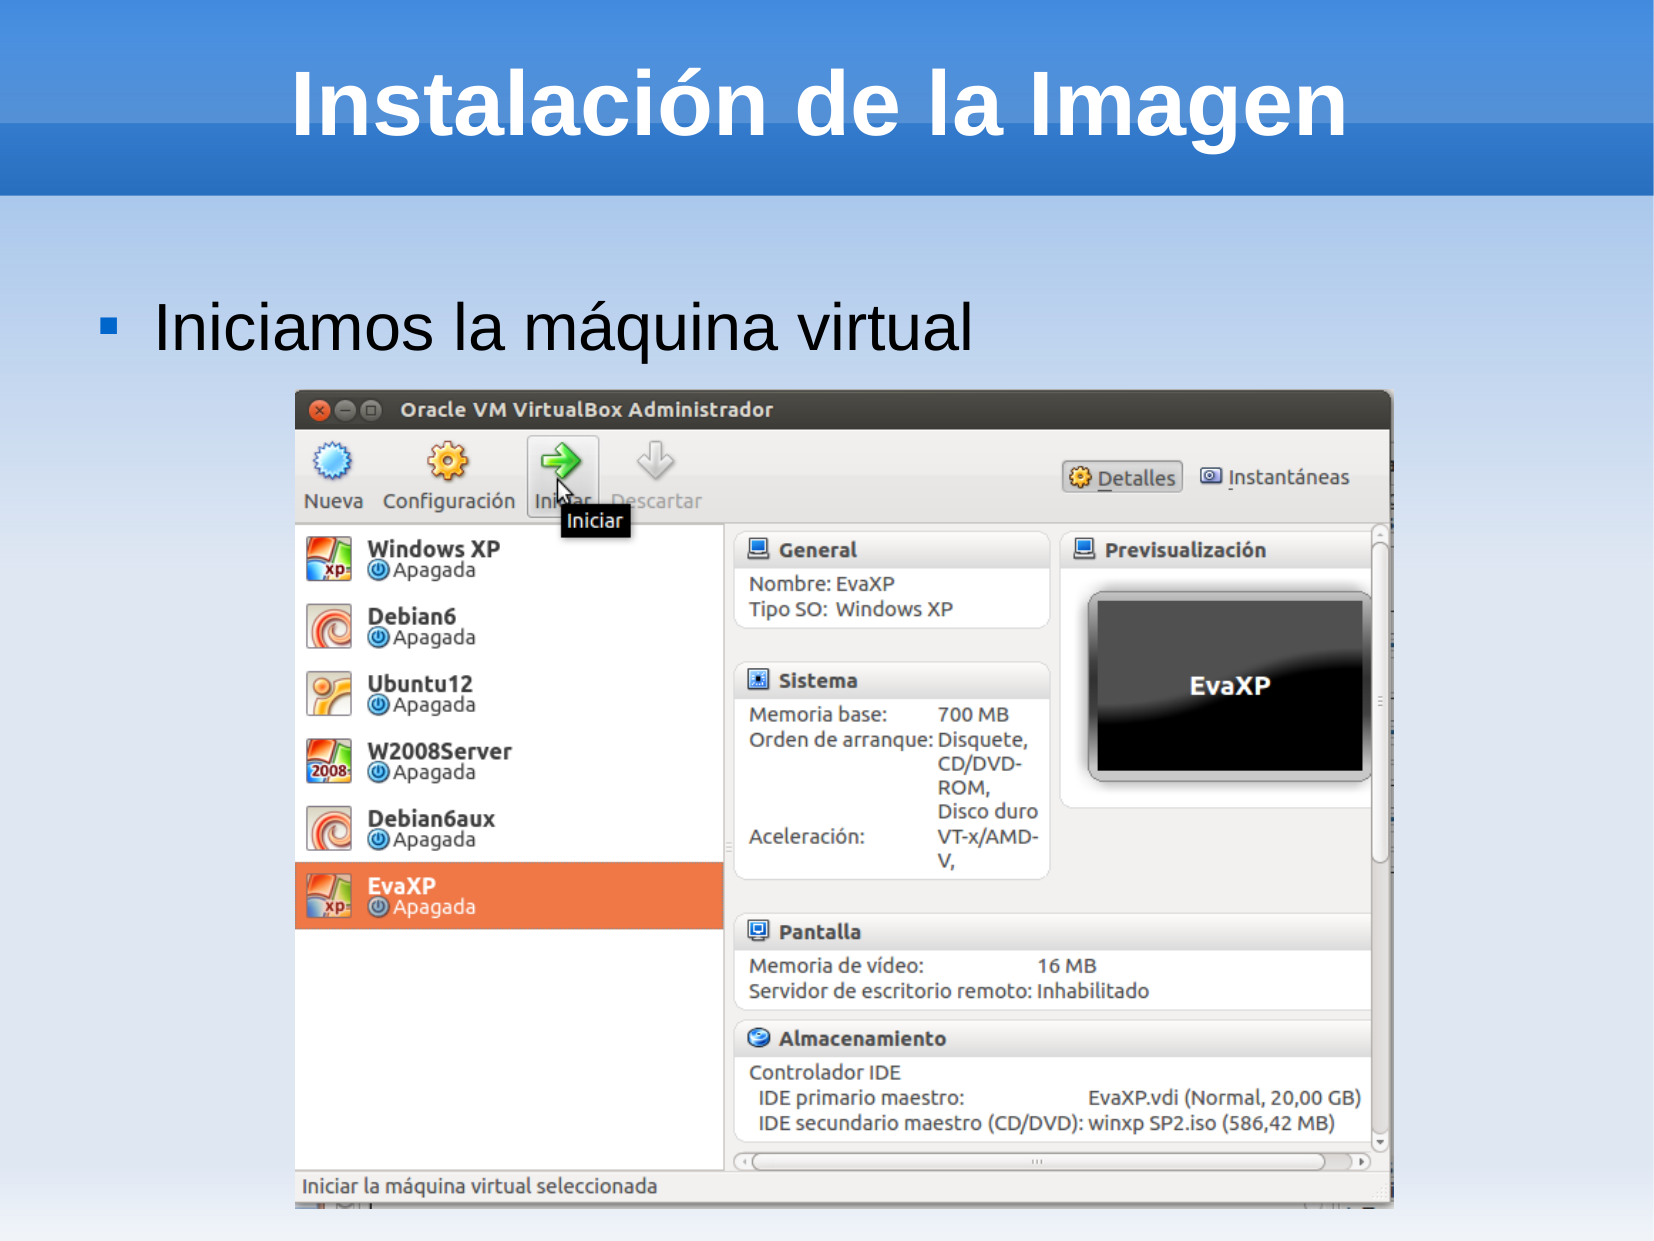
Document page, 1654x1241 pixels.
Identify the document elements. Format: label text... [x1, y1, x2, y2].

title Instalación de la Imagen [76, 0, 1565, 208]
picture [0, 0, 1654, 1241]
list Iniciamos la máquina virtual [82, 290, 1571, 1109]
